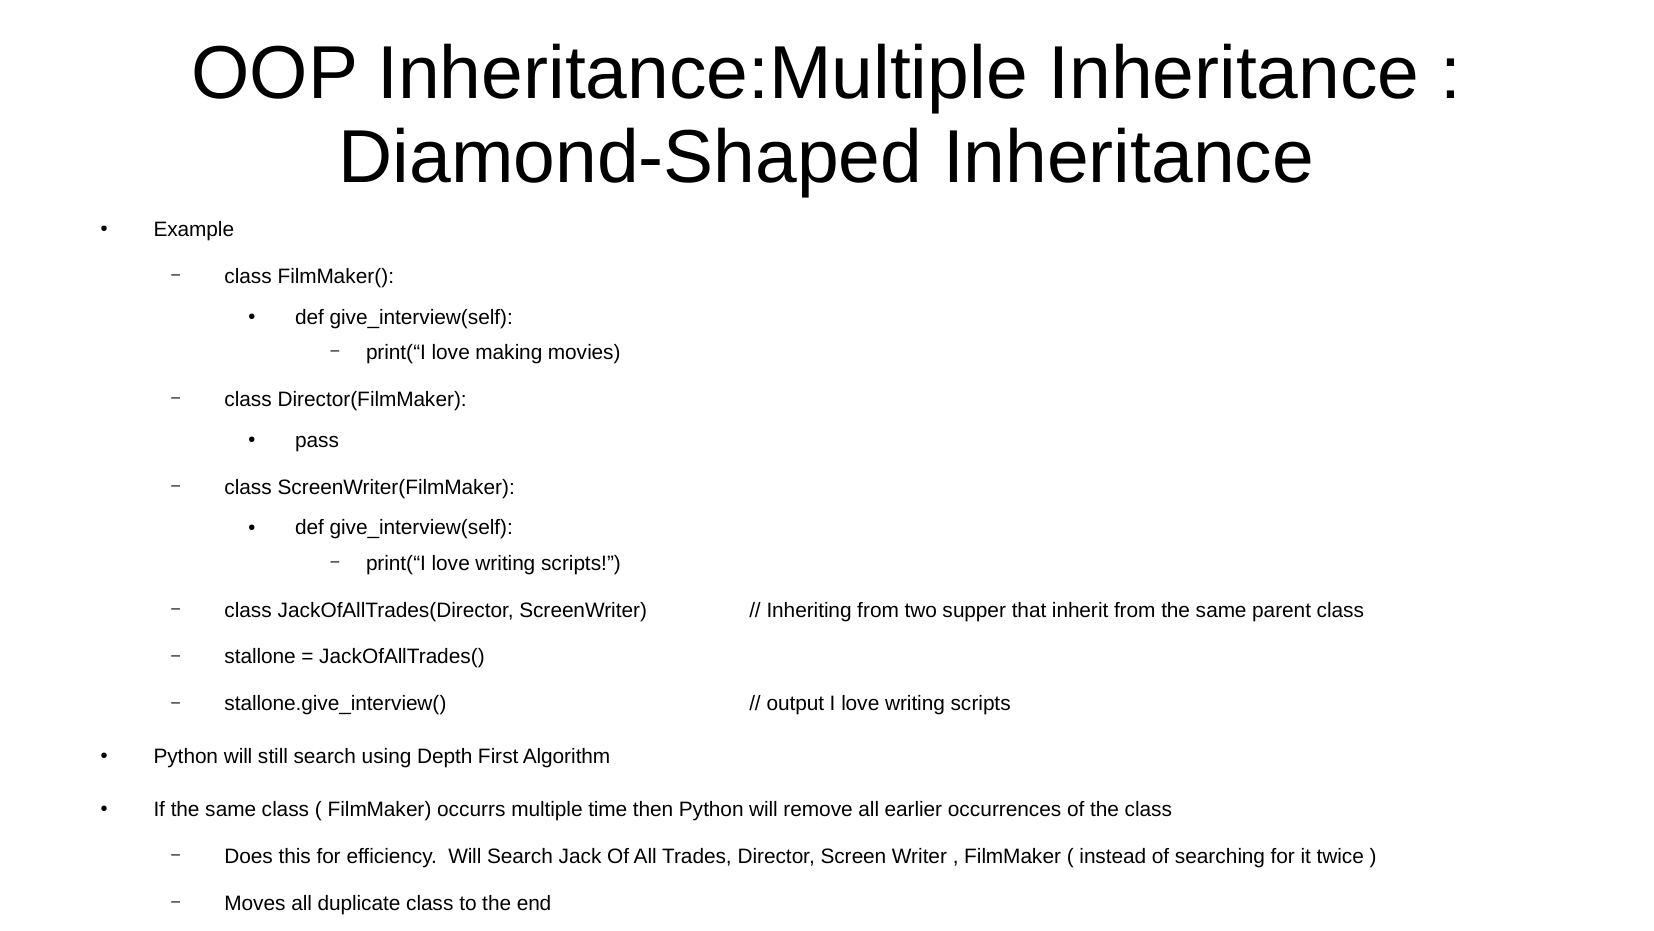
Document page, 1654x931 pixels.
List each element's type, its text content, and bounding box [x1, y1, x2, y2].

list Example class FilmMaker(): def give_interview(self): print(“I love making movies) class Director(FilmMaker): pass class ScreenWriter(FilmMaker): def give_interview(self): print(“I love writing scripts!”) class JackOfAllTrades(Director, ScreenWriter) // Inheriting from two supper that inherit from the same parent class stallone = JackOfAllTrades() stallone.give_interview() // output I love writing scripts Python will still search using Depth First Algorithm If the same class ( FilmMaker) occurrs multiple time then Python will remove all earlier occurrences of the class Does this for efficiency. Will Search Jack Of All Trades, Director, Screen Writer , FilmMaker ( instead of searching for it twice ) Moves all duplicate class to the end [82, 217, 1636, 916]
title OOP Inheritance:Multiple Inheritance : Diamond-Shaped Inheritance [82, 30, 1571, 199]
